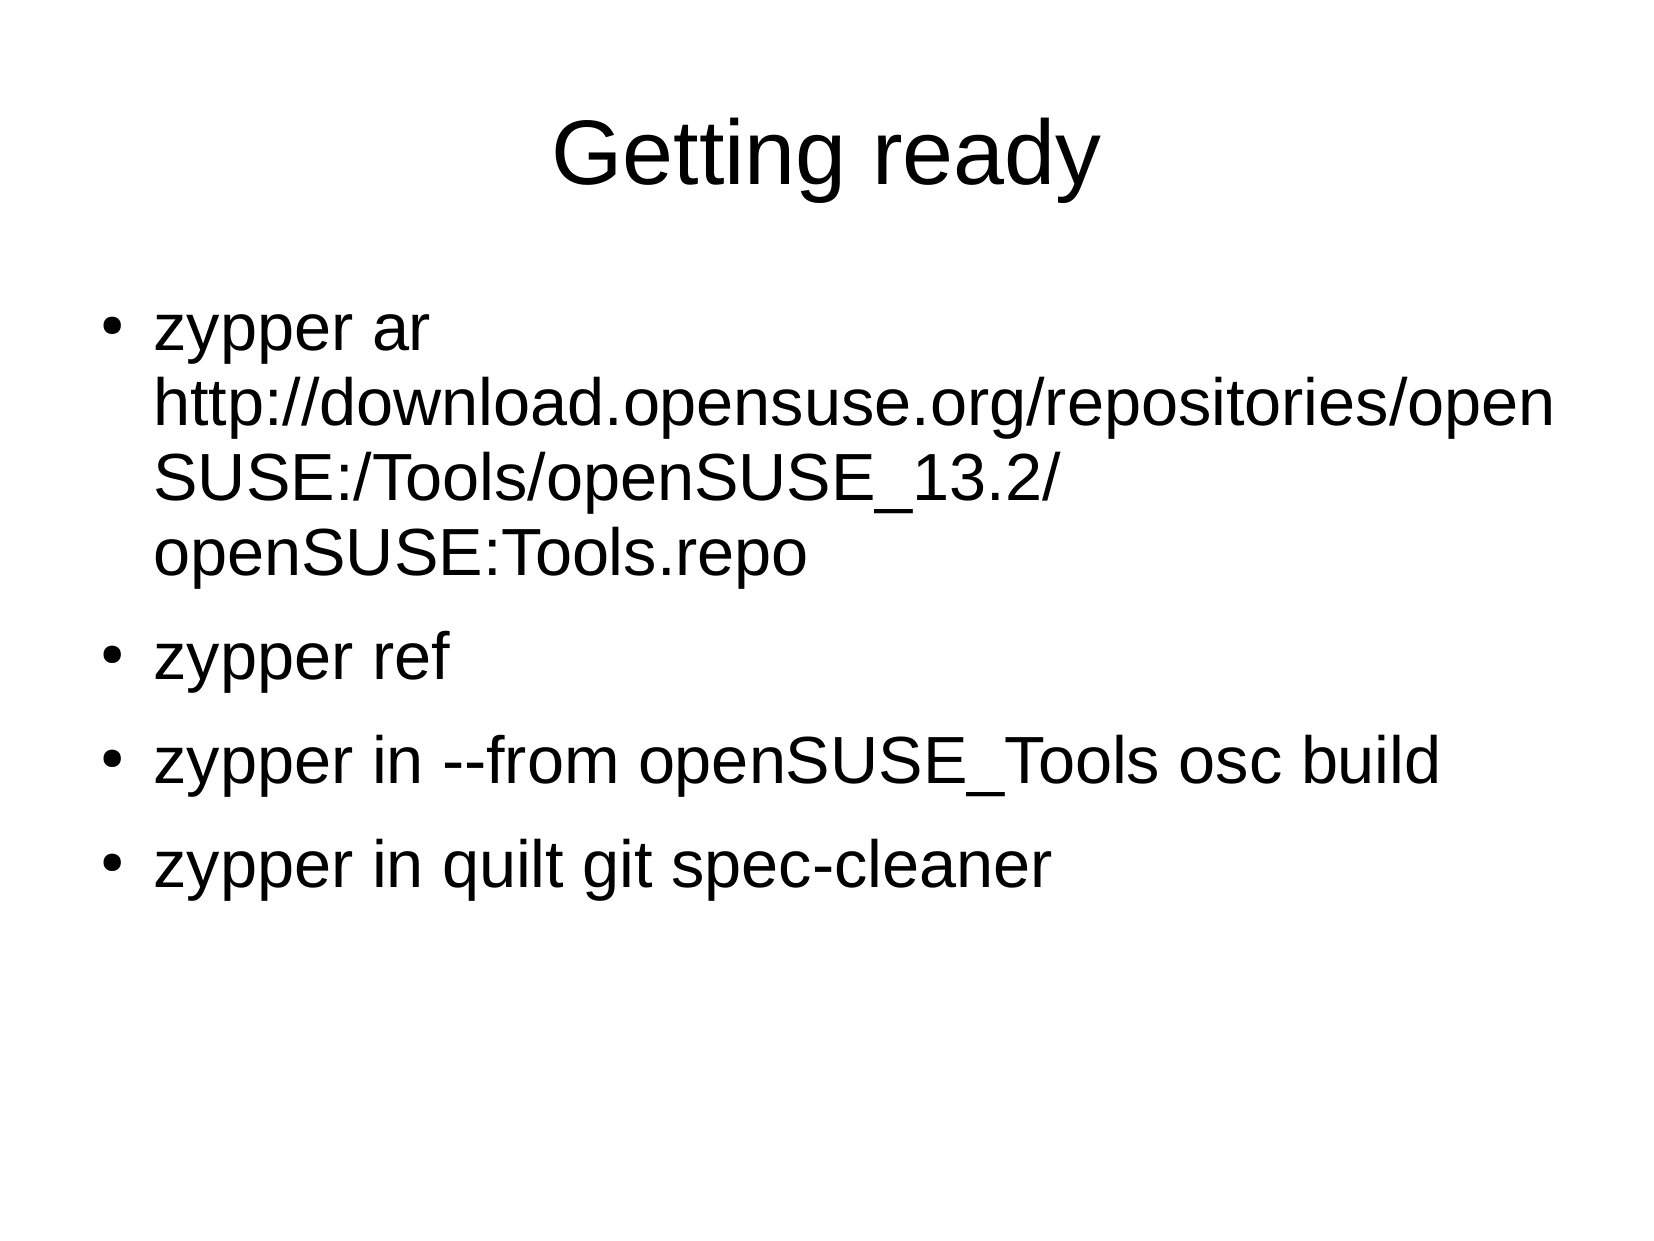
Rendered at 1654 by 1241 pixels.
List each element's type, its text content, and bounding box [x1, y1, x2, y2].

list zypper ar http://download.opensuse.org/repositories/openSUSE:/Tools/openSUSE_13.2/openSUSE:Tools.repo zypper ref zypper in --from openSUSE_Tools osc build zypper in quilt git spec-cleaner [82, 290, 1571, 1010]
title Getting ready [82, 49, 1571, 257]
